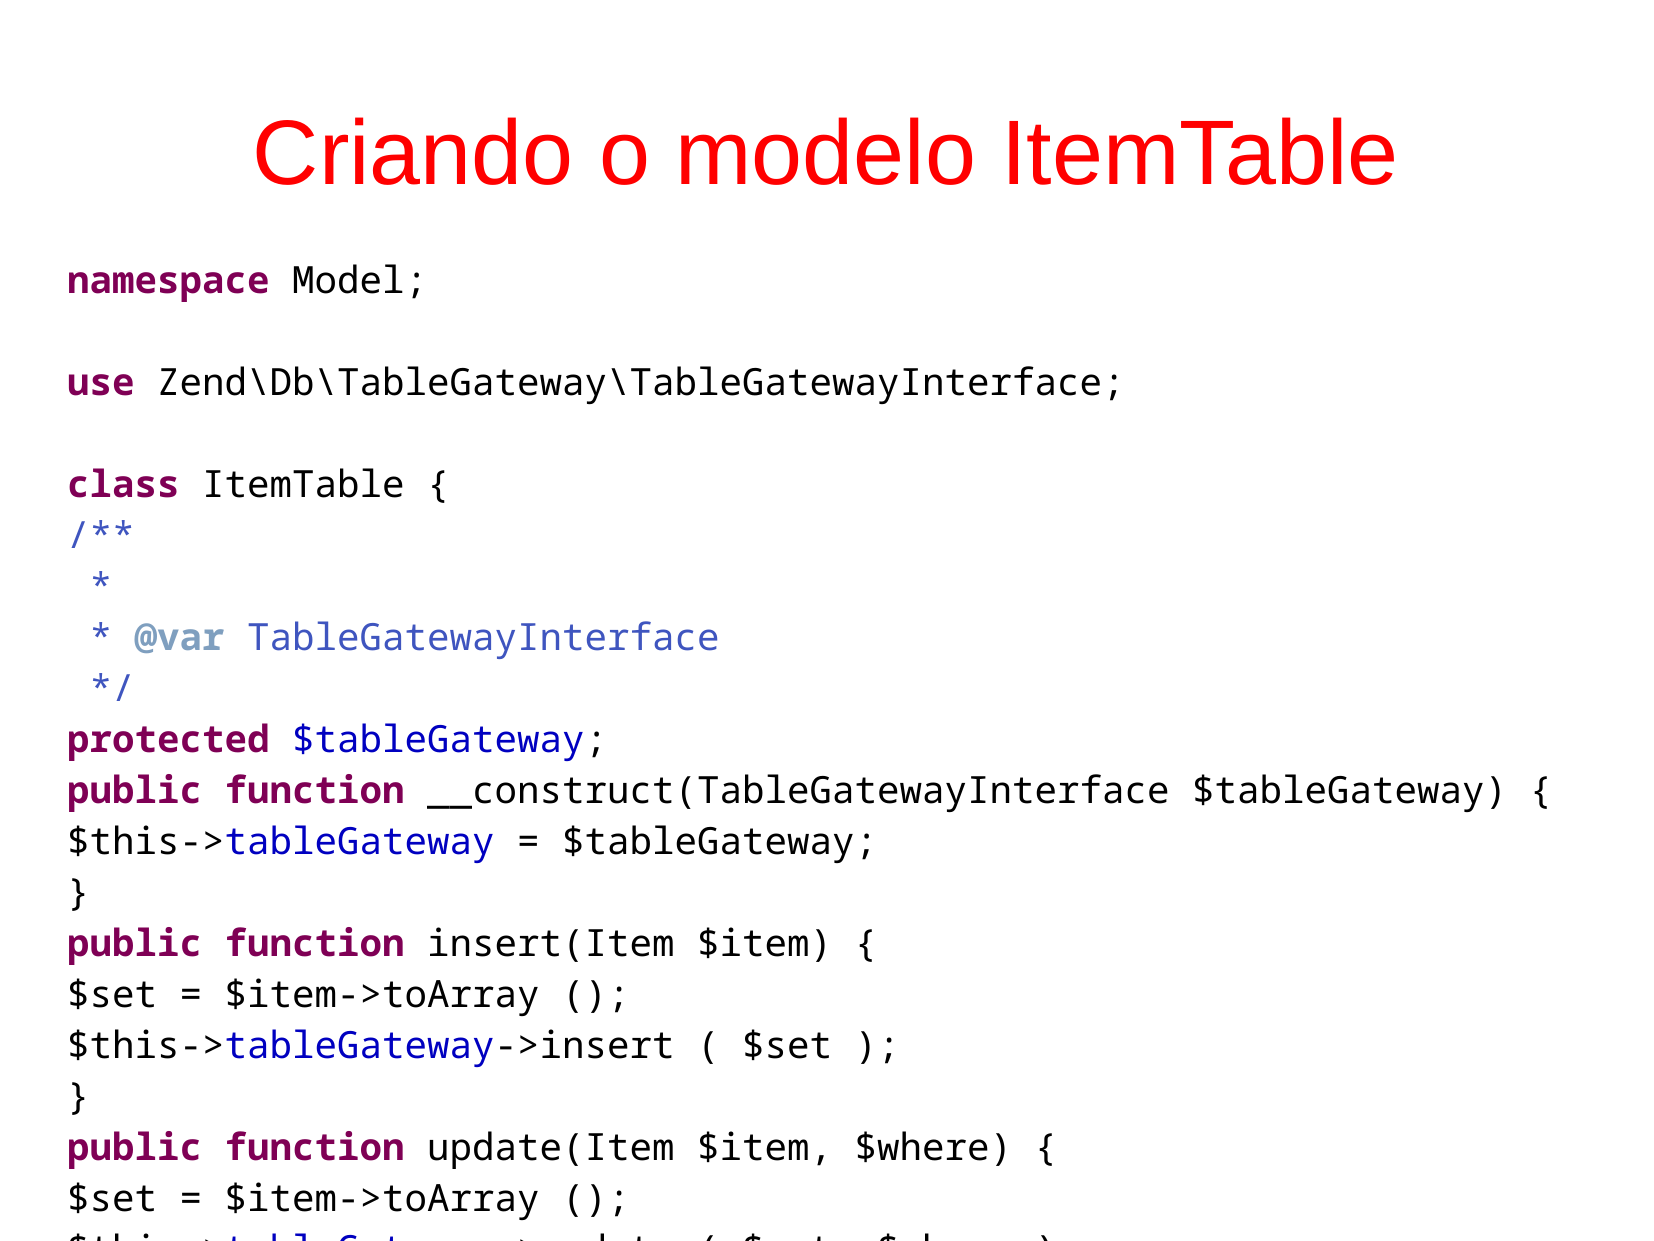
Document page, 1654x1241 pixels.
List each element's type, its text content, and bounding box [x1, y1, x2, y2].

text_box namespace Model; use Zend\Db\TableGateway\TableGatewayInterface; class ItemTable { /** * * @var TableGatewayInterface */ protected $tableGateway; public function __construct(TableGatewayInterface $tableGateway) { $this->tableGateway = $tableGateway; } public function insert(Item $item) { $set = $item->toArray (); $this->tableGateway->insert ( $set ); } public function update(Item $item, $where) { $set = $item->toArray (); $this->tableGateway->update ( $set, $where ); } [52, 246, 1600, 1241]
title Criando o modelo ItemTable [82, 49, 1571, 246]
